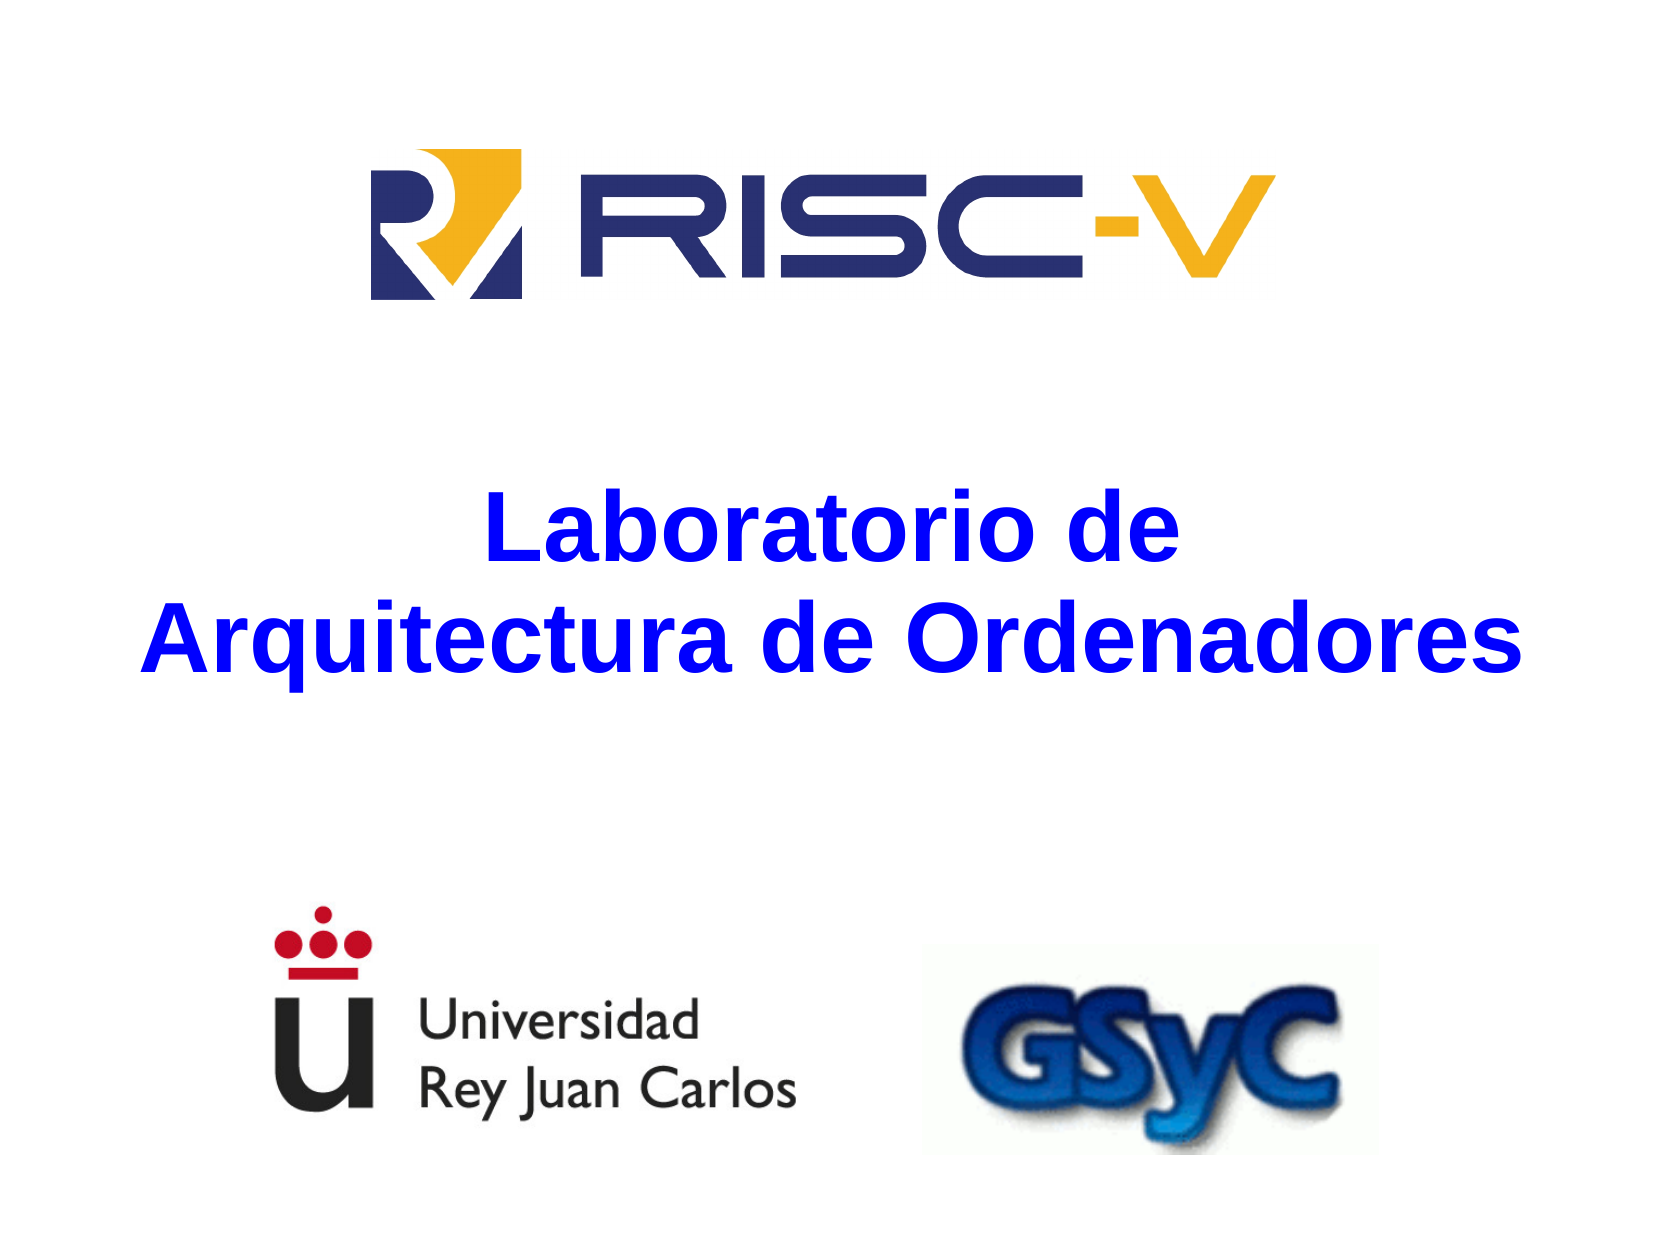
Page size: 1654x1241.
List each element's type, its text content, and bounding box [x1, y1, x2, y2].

picture [371, 149, 1276, 301]
picture [922, 944, 1379, 1156]
picture [240, 884, 824, 1141]
title Laboratorio de Arquitectura de Ordenadores [90, 414, 1576, 751]
